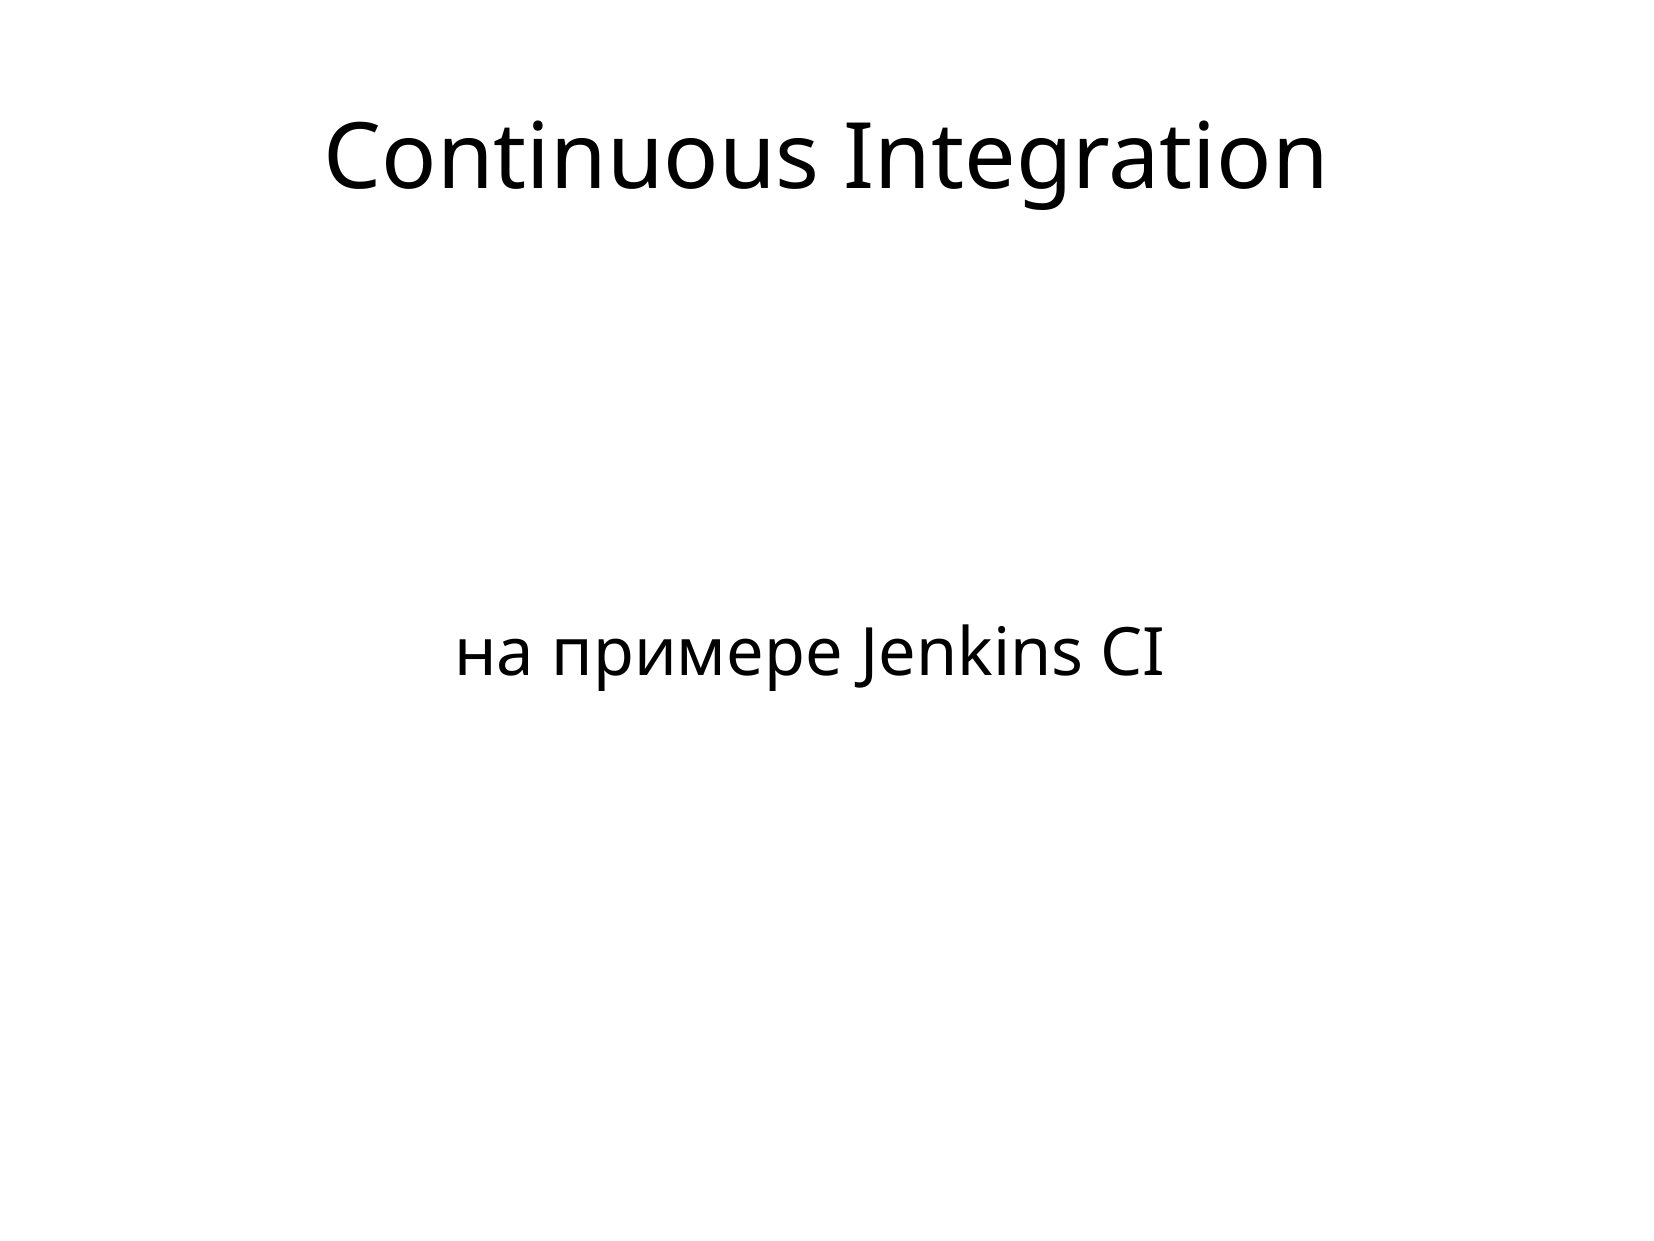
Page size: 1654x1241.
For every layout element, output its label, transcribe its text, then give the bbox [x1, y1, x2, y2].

title Continuous Integration [82, 49, 1571, 257]
subtitle на примере Jenkins CI [82, 290, 1538, 1010]
